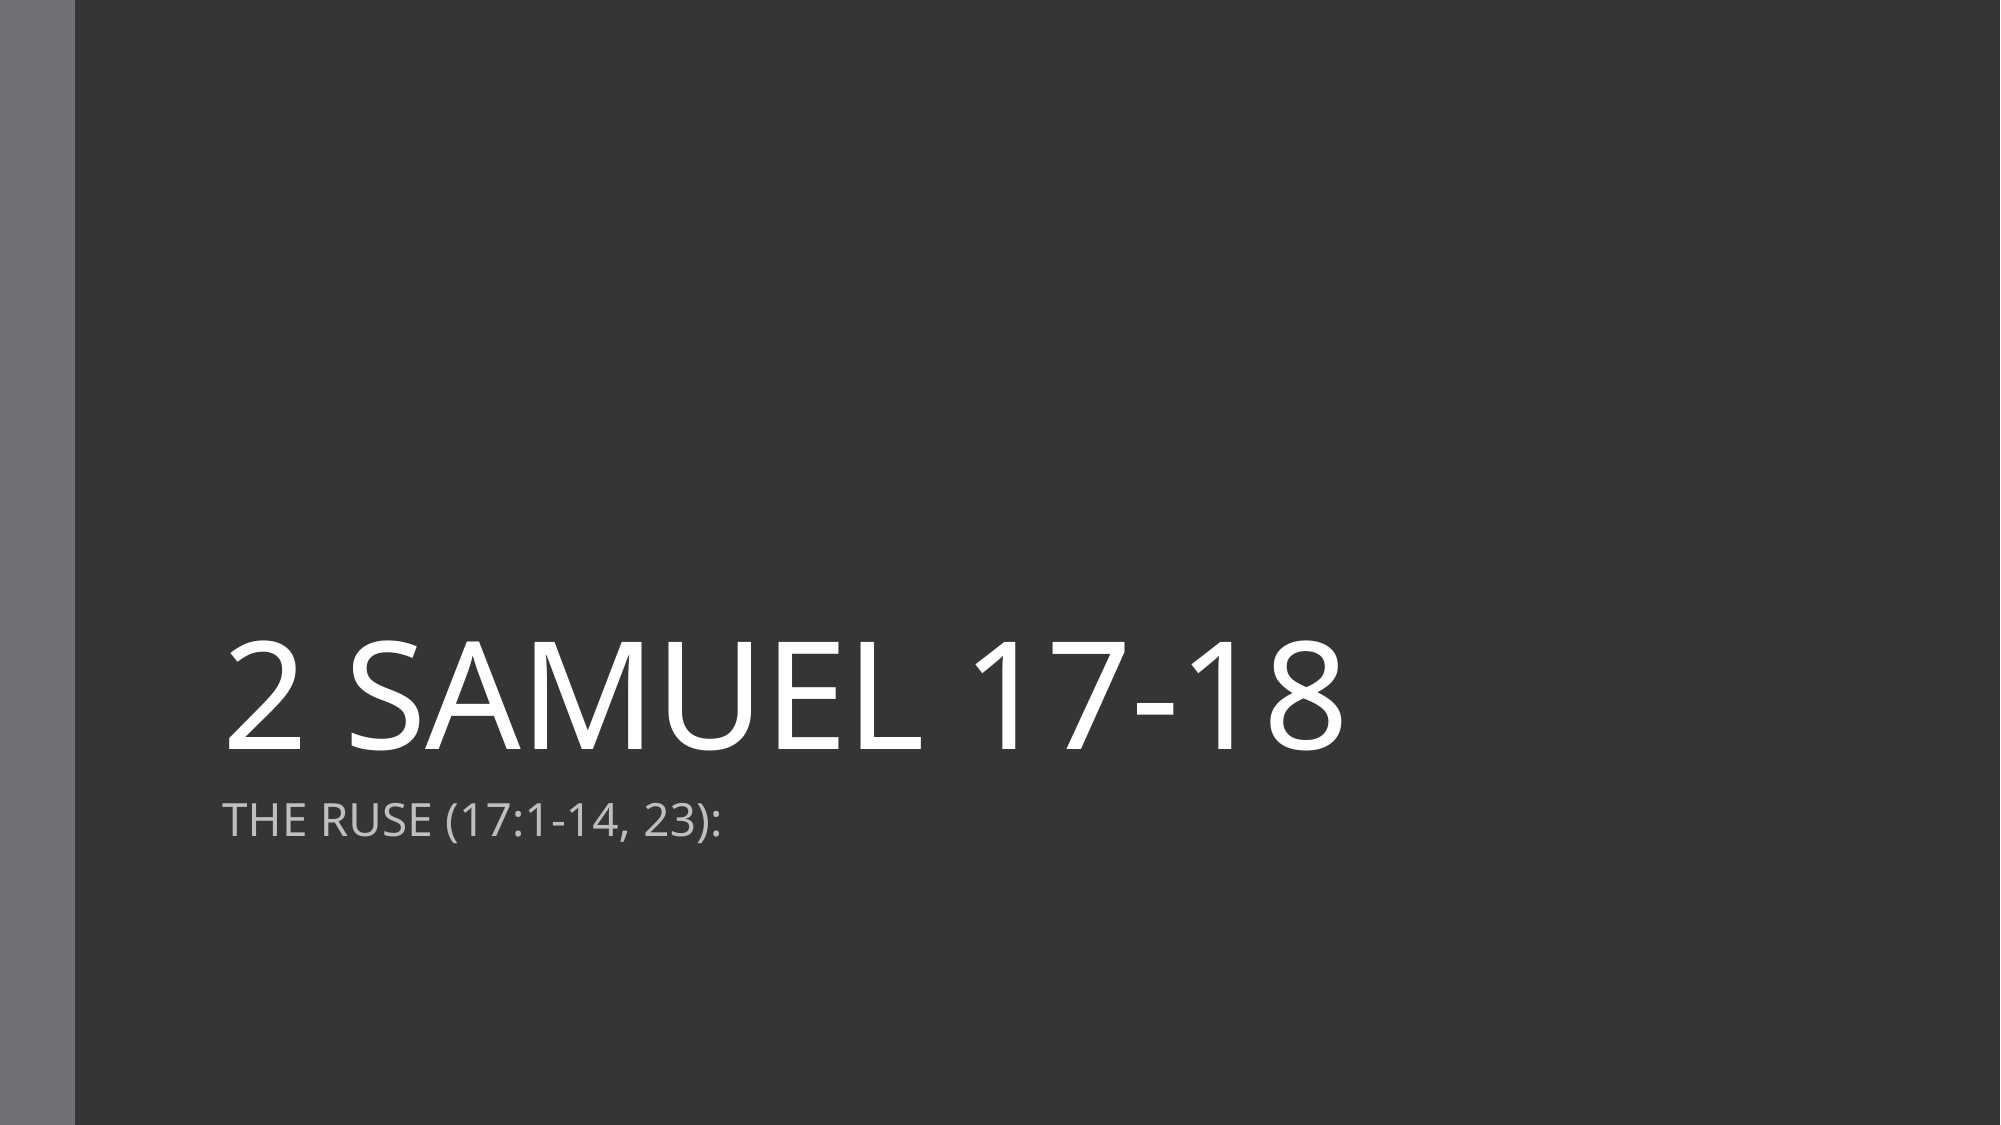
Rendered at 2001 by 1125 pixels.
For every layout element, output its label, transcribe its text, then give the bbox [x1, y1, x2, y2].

subtitle THE RUSE (17:1-14, 23): [206, 787, 1752, 1066]
title 2 SAMUEL 17-18 [206, 124, 1752, 787]
